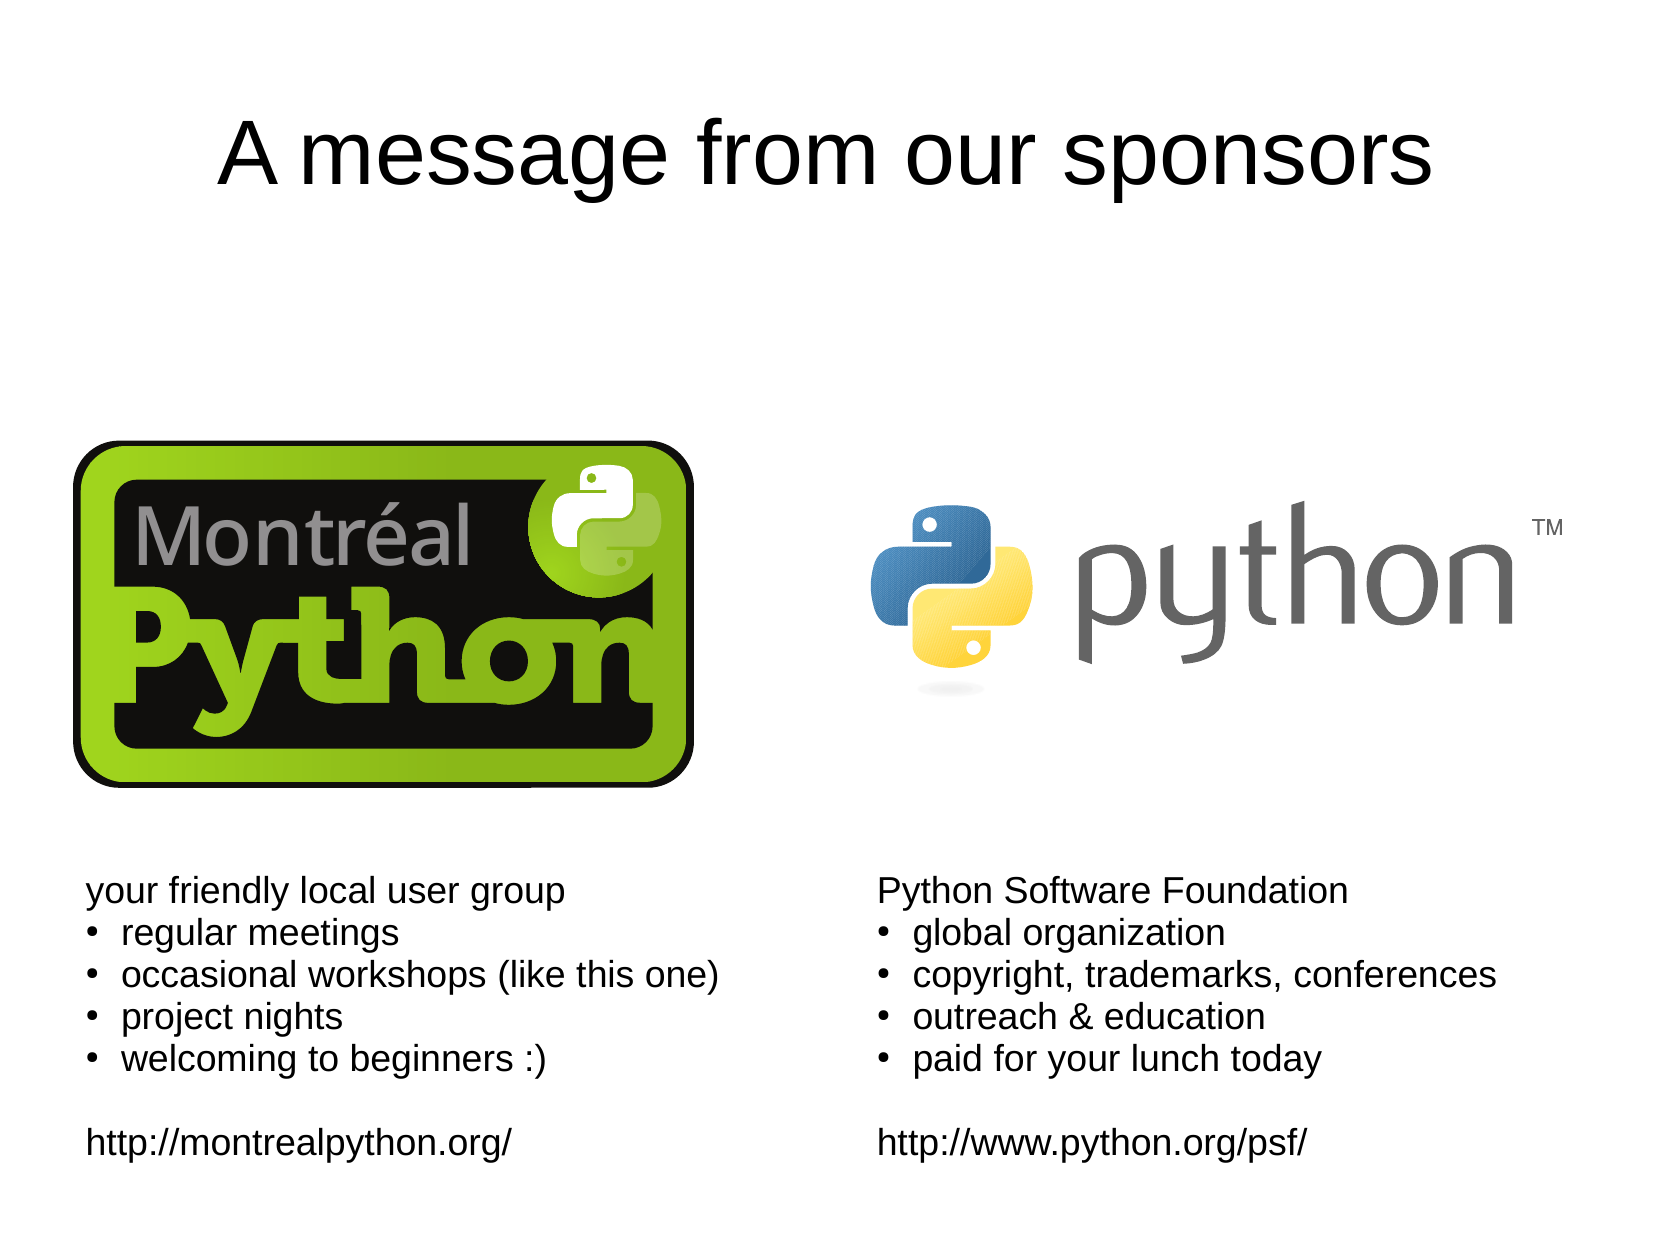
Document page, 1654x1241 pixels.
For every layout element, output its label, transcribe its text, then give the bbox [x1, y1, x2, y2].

picture [47, 354, 720, 875]
text_box Python Software Foundation global organization copyright, trademarks, conferences outreach & education paid for your lunch today http://www.python.org/psf/ [862, 862, 1607, 1171]
text_box your friendly local user group regular meetings occasional workshops (like this one) project nights welcoming to beginners :) http://montrealpython.org/ [70, 862, 768, 1171]
title A message from our sponsors [82, 49, 1571, 257]
picture [861, 495, 1619, 719]
